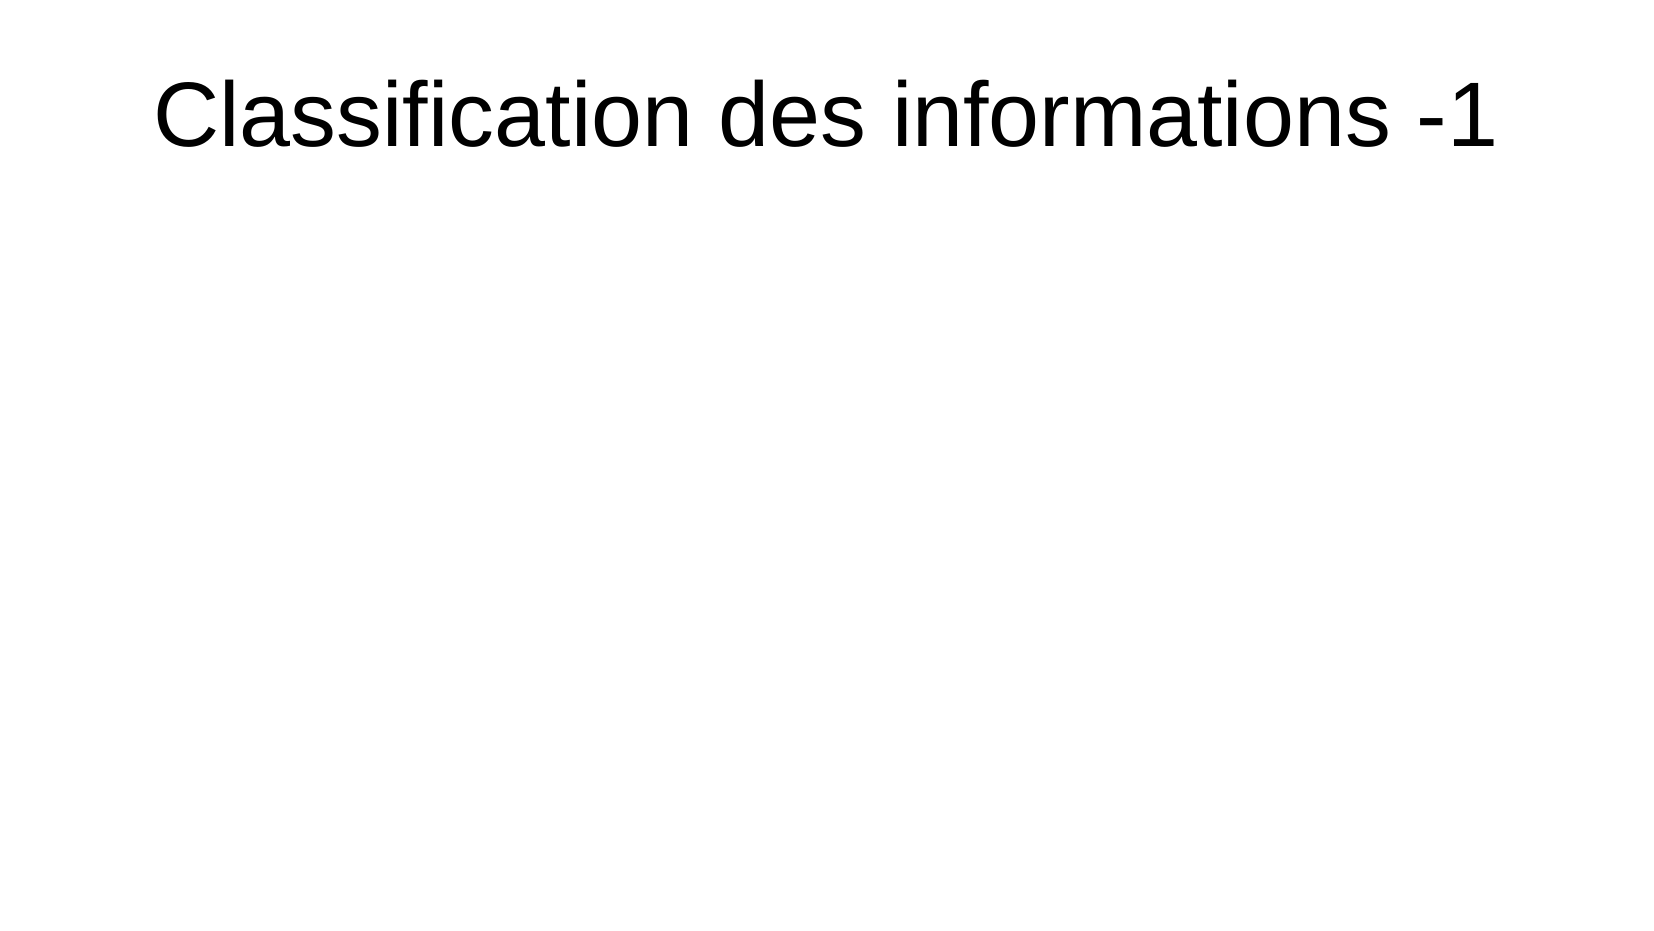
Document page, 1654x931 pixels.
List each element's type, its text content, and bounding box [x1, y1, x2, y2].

title Classification des informations -1 [82, 37, 1571, 193]
